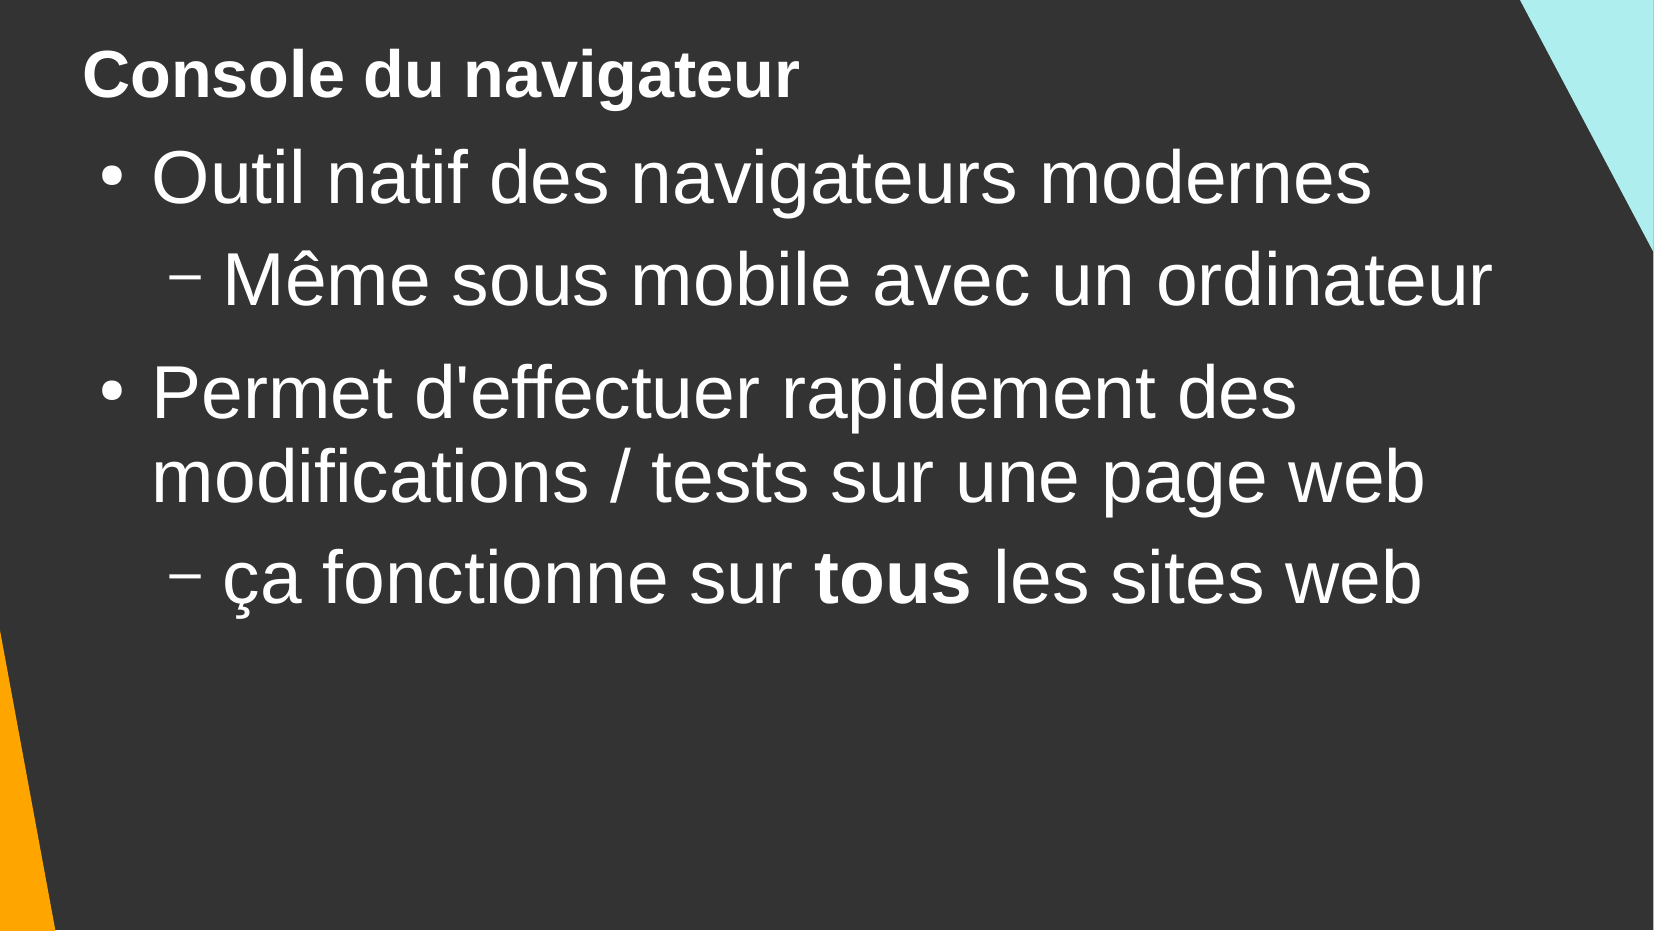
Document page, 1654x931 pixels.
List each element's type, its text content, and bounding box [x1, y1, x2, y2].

list Outil natif des navigateurs modernes Même sous mobile avec un ordinateur Permet d'effectuer rapidement des modifications / tests sur une page web ça fonctionne sur tous les sites web [80, 135, 1605, 851]
title Console du navigateur [82, 37, 1571, 114]
text_box [0, 630, 56, 931]
text_box [1520, 0, 1654, 254]
